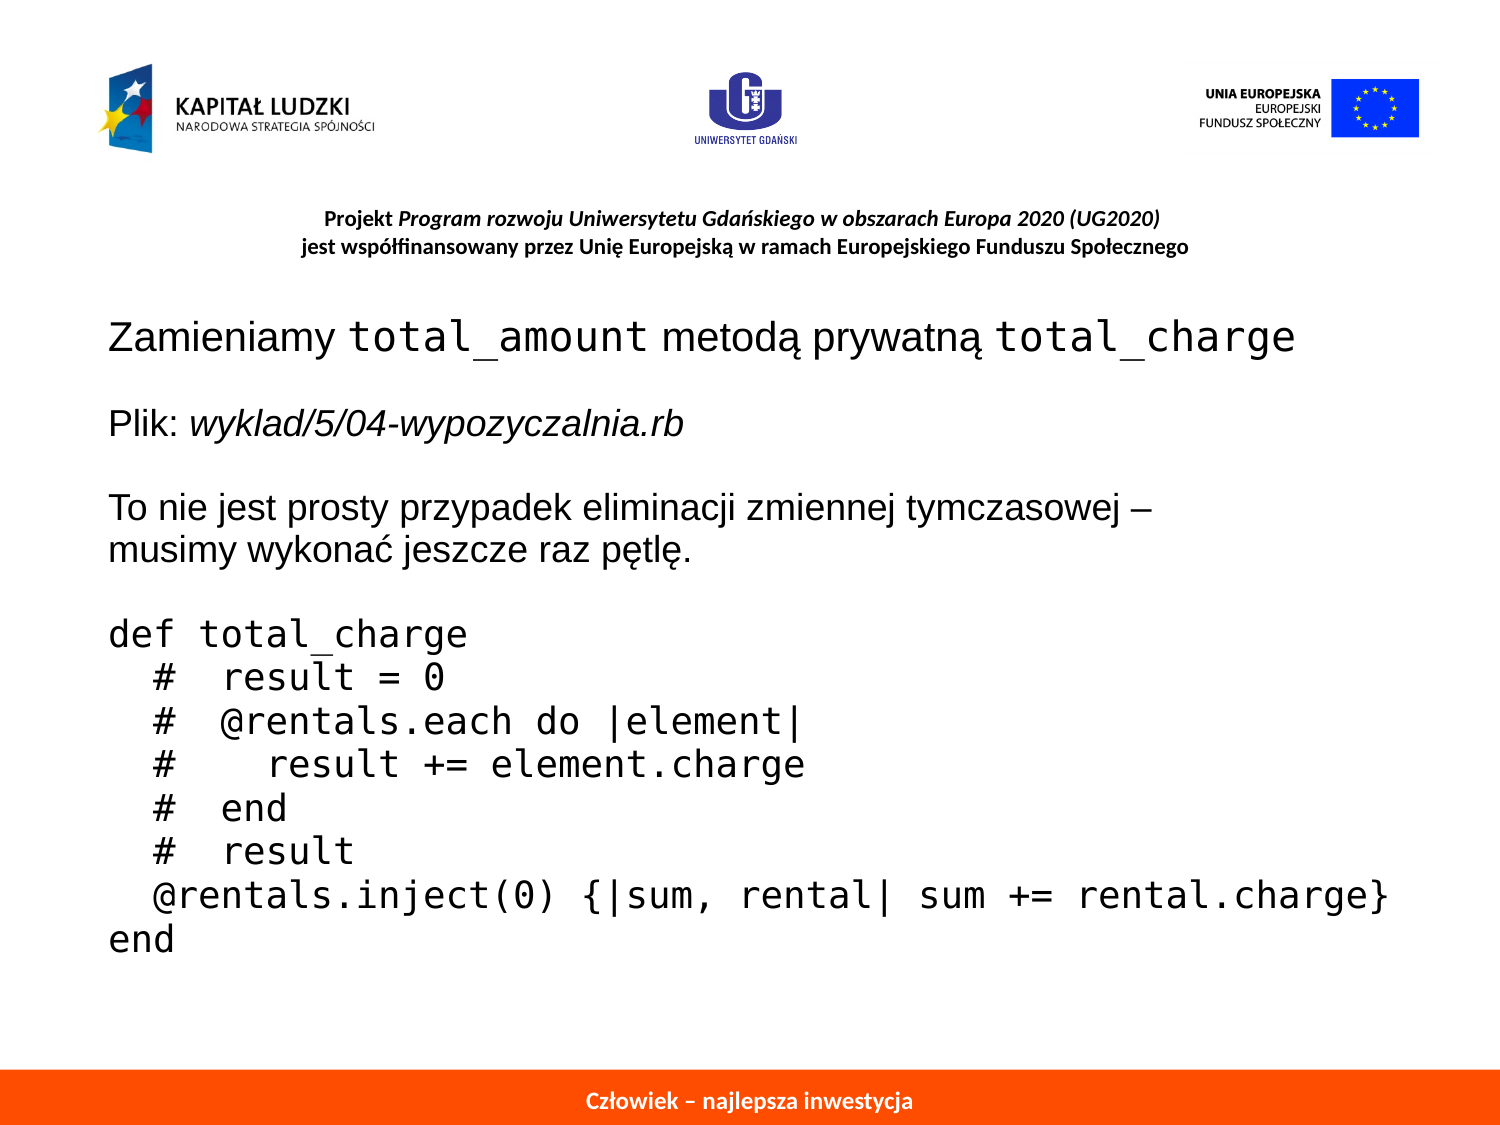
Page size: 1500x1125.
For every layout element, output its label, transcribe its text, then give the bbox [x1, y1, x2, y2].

picture [53, 19, 418, 196]
picture [1179, 60, 1439, 156]
text_box Projekt Program rozwoju Uniwersytetu Gdańskiego w obszarach Europa 2020 (UG2020) jest współfinansowany przez Unię Europejską w ramach Europejskiego Funduszu Społecznego [53, 196, 1439, 267]
footer Człowiek – najlepsza inwestycja [0, 1069, 1500, 1125]
picture [692, 69, 800, 147]
text_box Zamieniamy total_amount metodą prywatną total_charge Plik: wyklad/5/04-wypozyczalnia.rb To nie jest prosty przypadek eliminacji zmiennej tymczasowej – musimy wykonać jeszcze raz pętlę. def total_charge # result = 0 # @rentals.each do |element| # result += element.charge # end # result @rentals.inject(0) {|sum, rental| sum += rental.charge} end [93, 304, 1406, 969]
